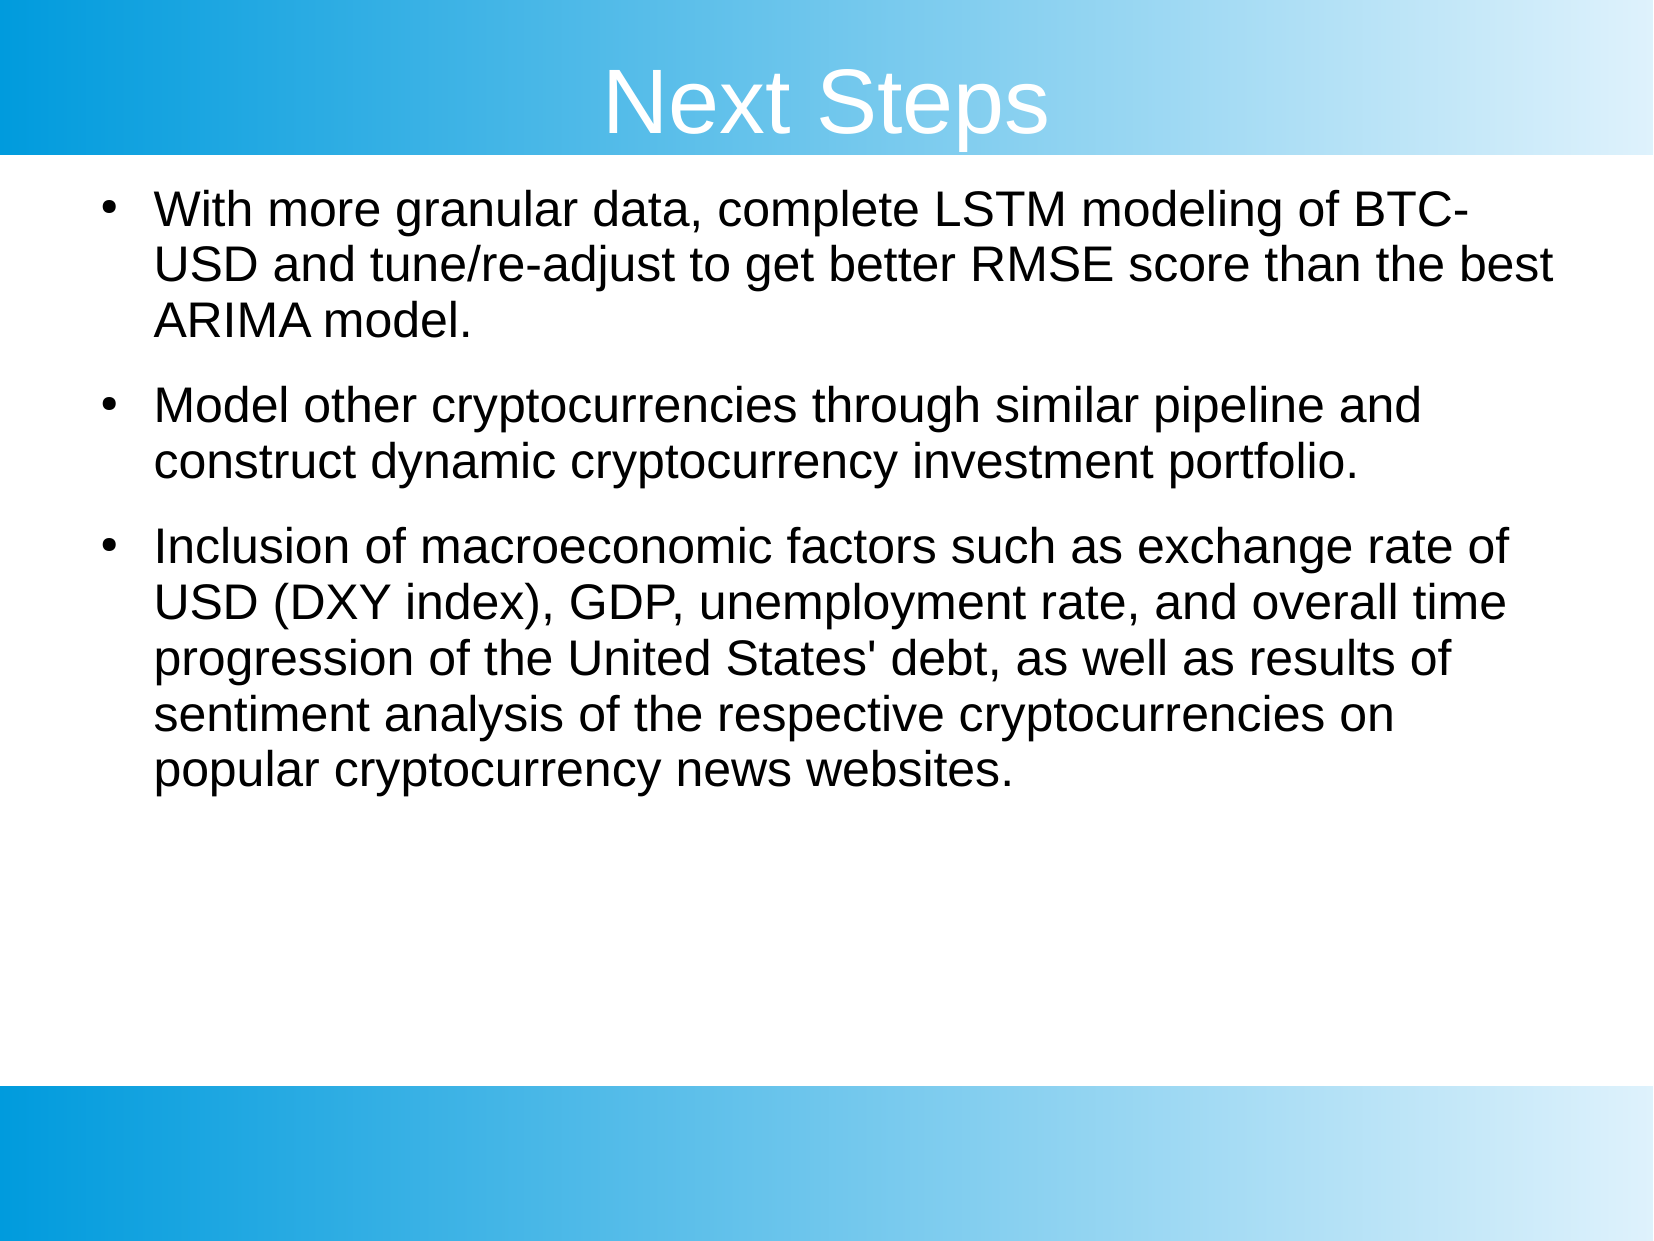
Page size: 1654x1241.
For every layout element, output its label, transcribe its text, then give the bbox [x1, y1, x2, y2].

list With more granular data, complete LSTM modeling of BTC-USD and tune/re-adjust to get better RMSE score than the best ARIMA model. Model other cryptocurrencies through similar pipeline and construct dynamic cryptocurrency investment portfolio. Inclusion of macroeconomic factors such as exchange rate of USD (DXY index), GDP, unemployment rate, and overall time progression of the United States' debt, as well as results of sentiment analysis of the respective cryptocurrencies on popular cryptocurrency news websites. [82, 180, 1571, 901]
title Next Steps [82, 49, 1571, 155]
